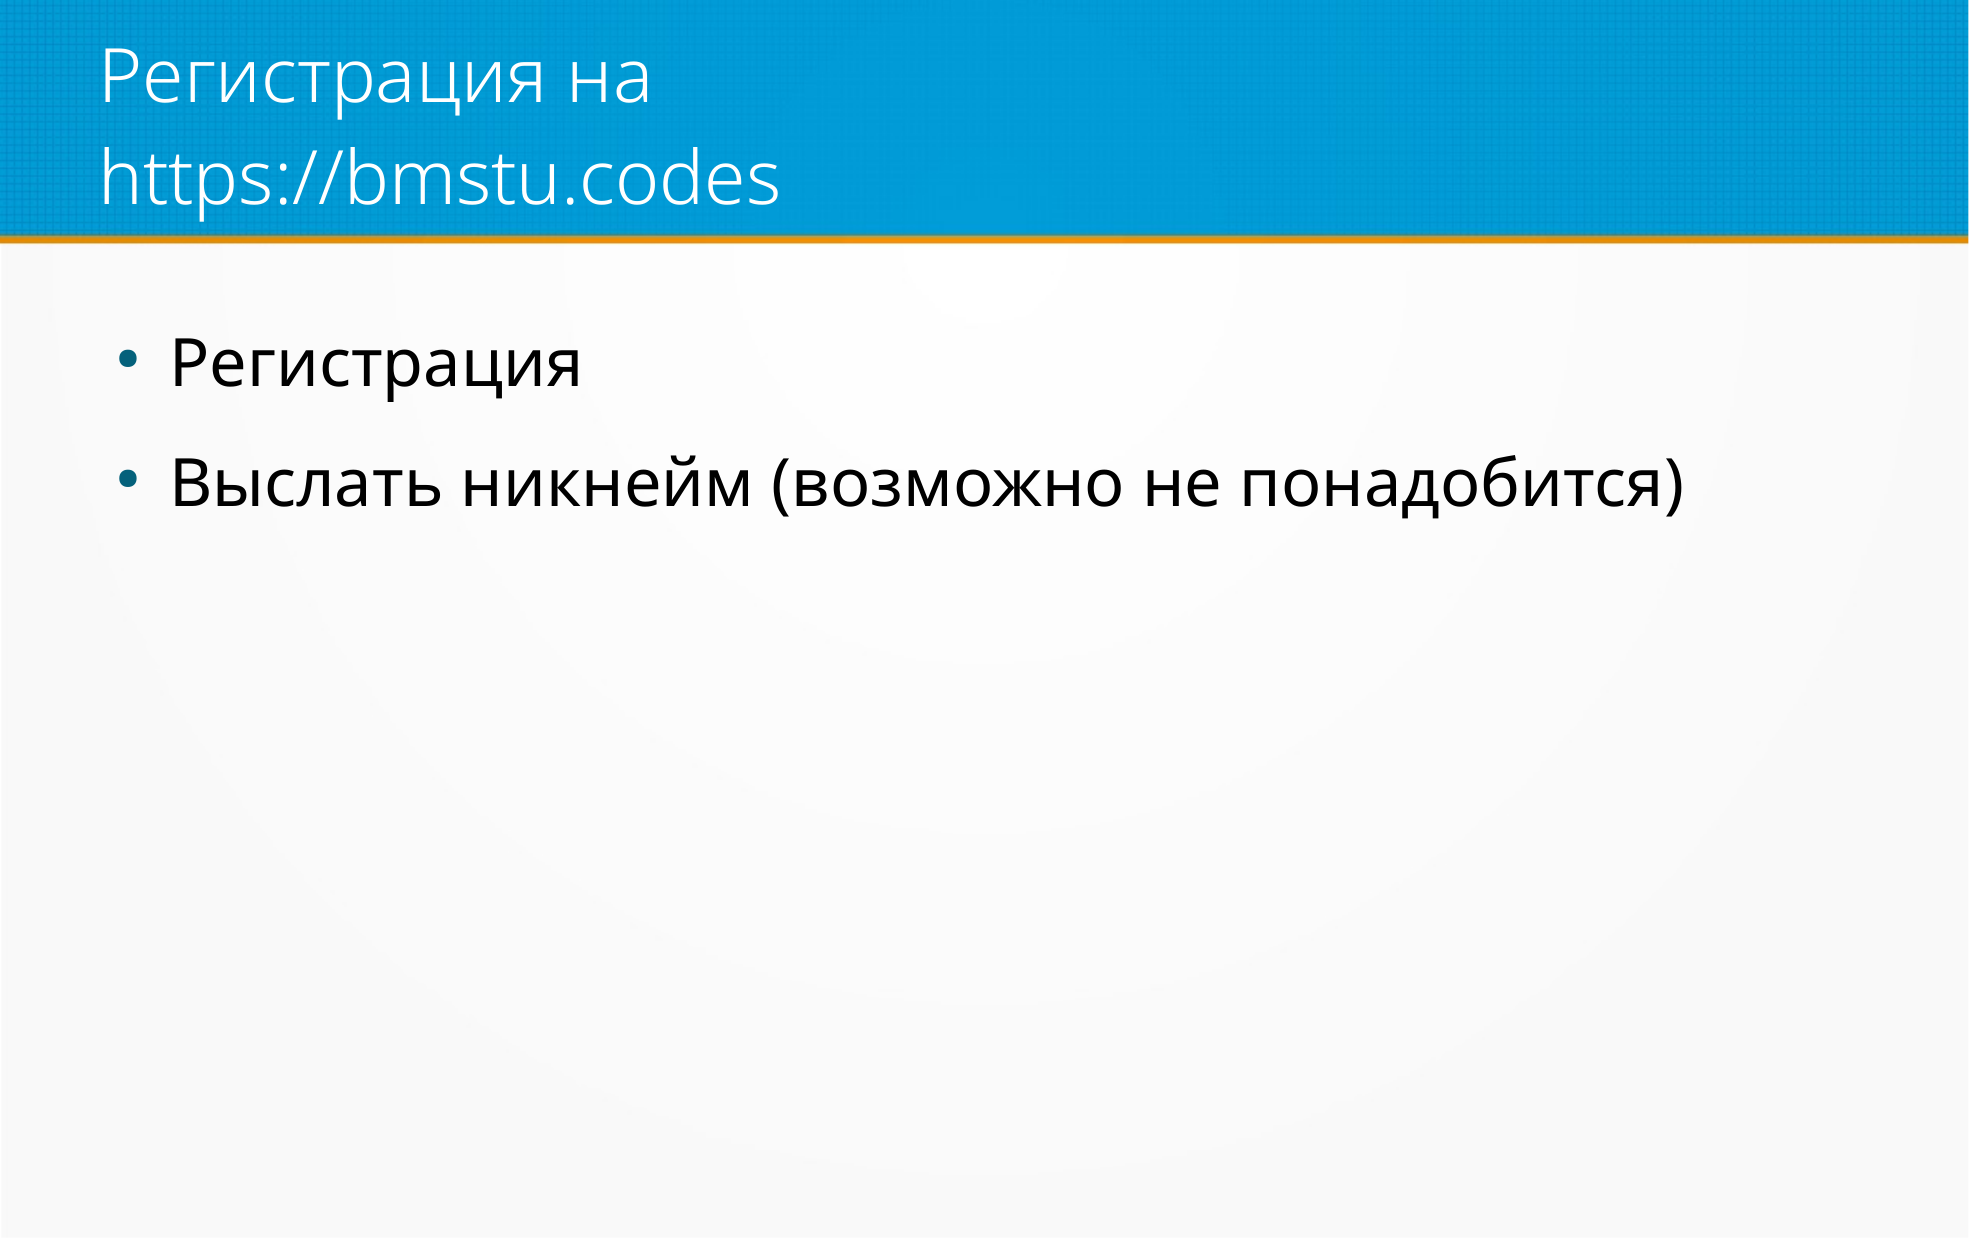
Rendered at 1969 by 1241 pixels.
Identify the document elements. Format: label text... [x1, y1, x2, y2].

list Регистрация Выслать никнейм (возможно не понадобится) [98, 315, 1861, 1081]
picture [0, 233, 1969, 1241]
title Регистрация на https://bmstu.codes [98, 19, 1870, 227]
